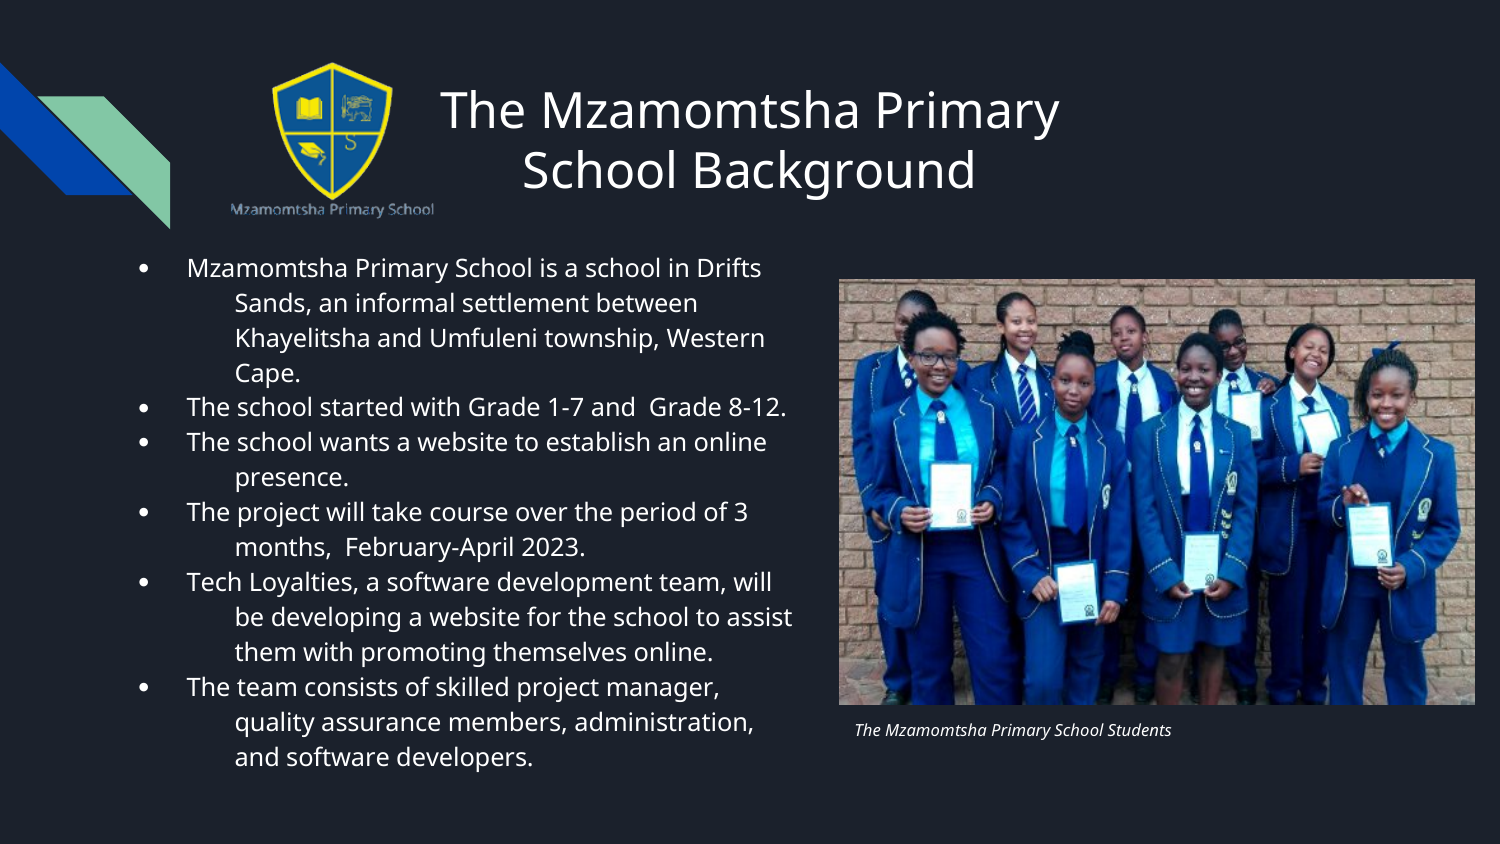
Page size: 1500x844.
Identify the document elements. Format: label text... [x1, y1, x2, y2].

picture [182, 30, 486, 261]
picture [839, 279, 1475, 705]
title The Mzamomtsha Primary School Students [839, 704, 1461, 766]
list Mzamomtsha Primary School is a school in Drifts Sands, an informal settlement between Khayelitsha and Umfuleni township, Western Cape. The school started with Grade 1-7 and Grade 8-12. The school wants a website to establish an online presence. The project will take course over the period of 3 months, February-April 2023. Tech Loyalties, a software development team, will be developing a website for the school to assist them with promoting themselves online. The team consists of skilled project manager, quality assurance members, administration, and software developers. [78, 232, 815, 823]
title The Mzamomtsha Primary School Background [486, 63, 1079, 214]
